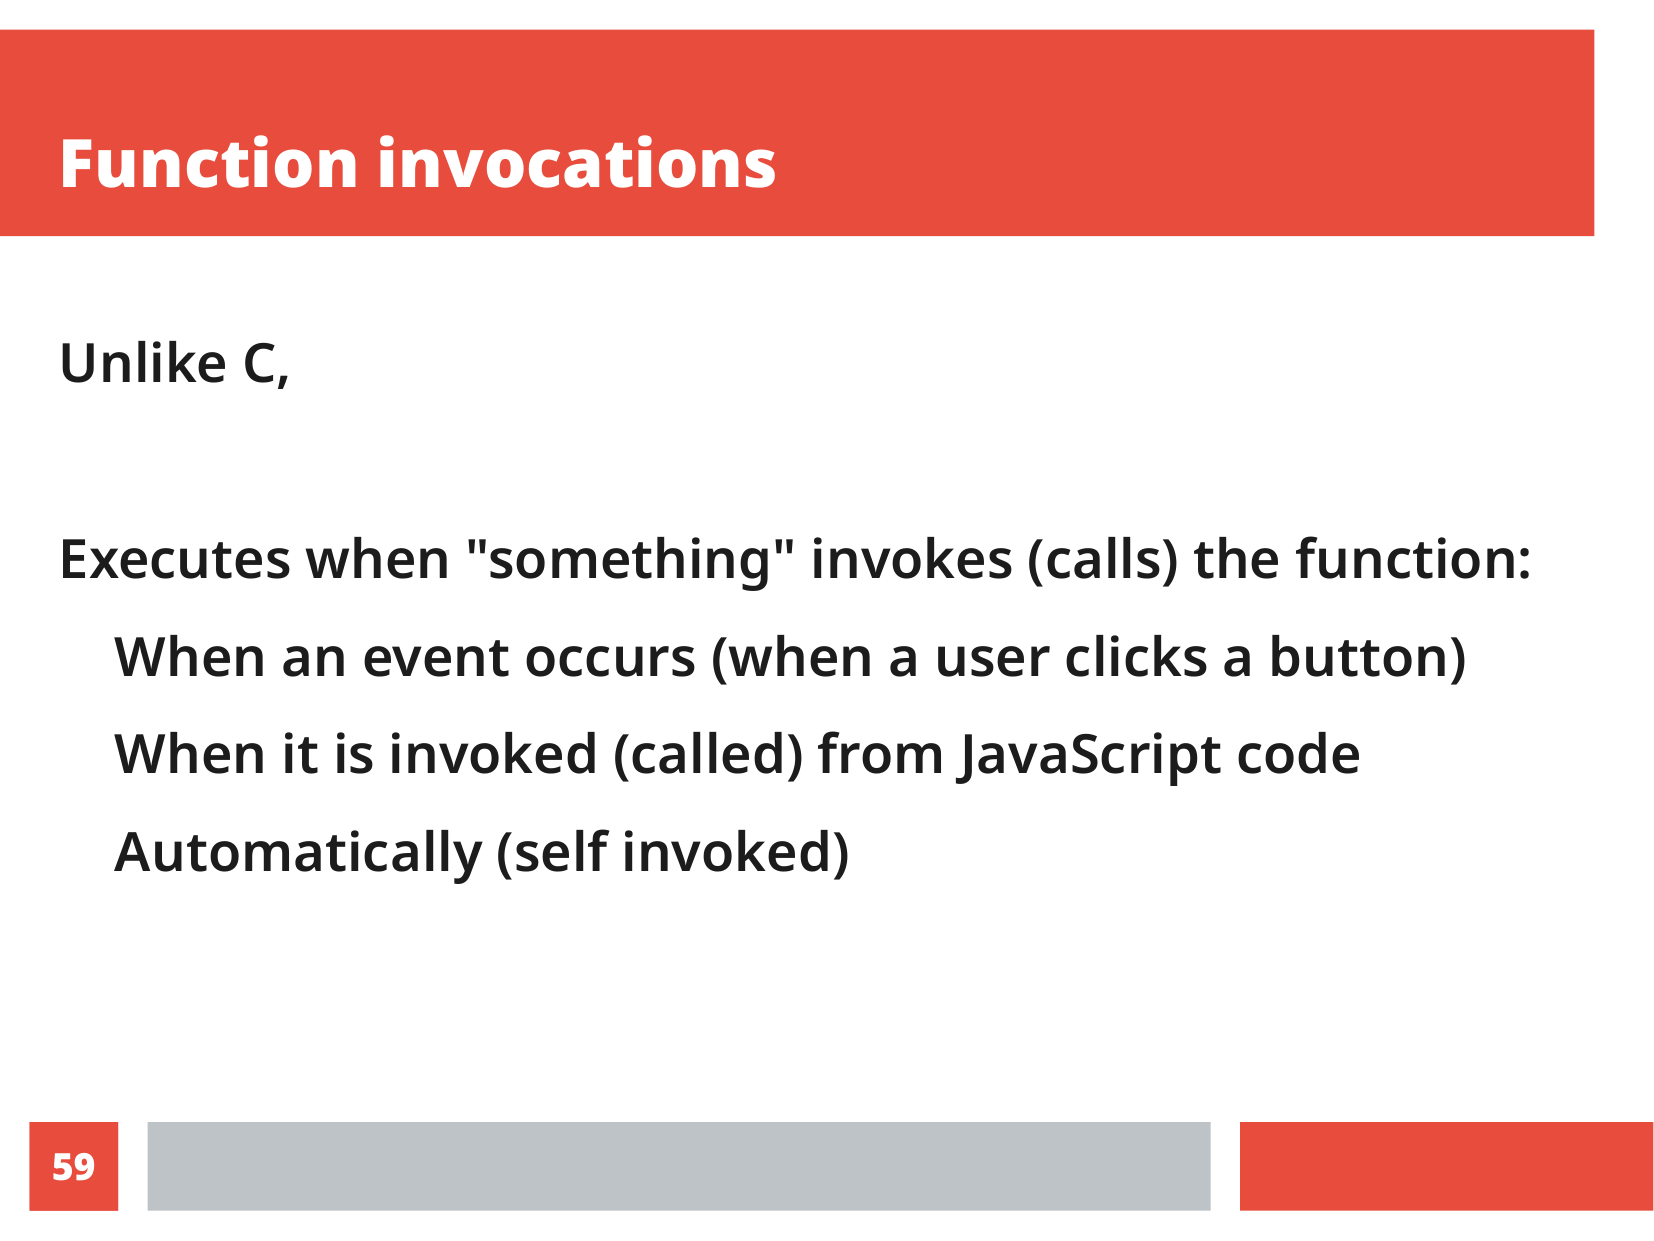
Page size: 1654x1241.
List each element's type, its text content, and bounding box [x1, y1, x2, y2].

title Function invocations [59, 59, 1595, 207]
list Unlike C, Executes when "something" invokes (calls) the function: When an event occurs (when a user clicks a button) When it is invoked (called) from JavaScript code Automatically (self invoked) [59, 324, 1565, 1093]
